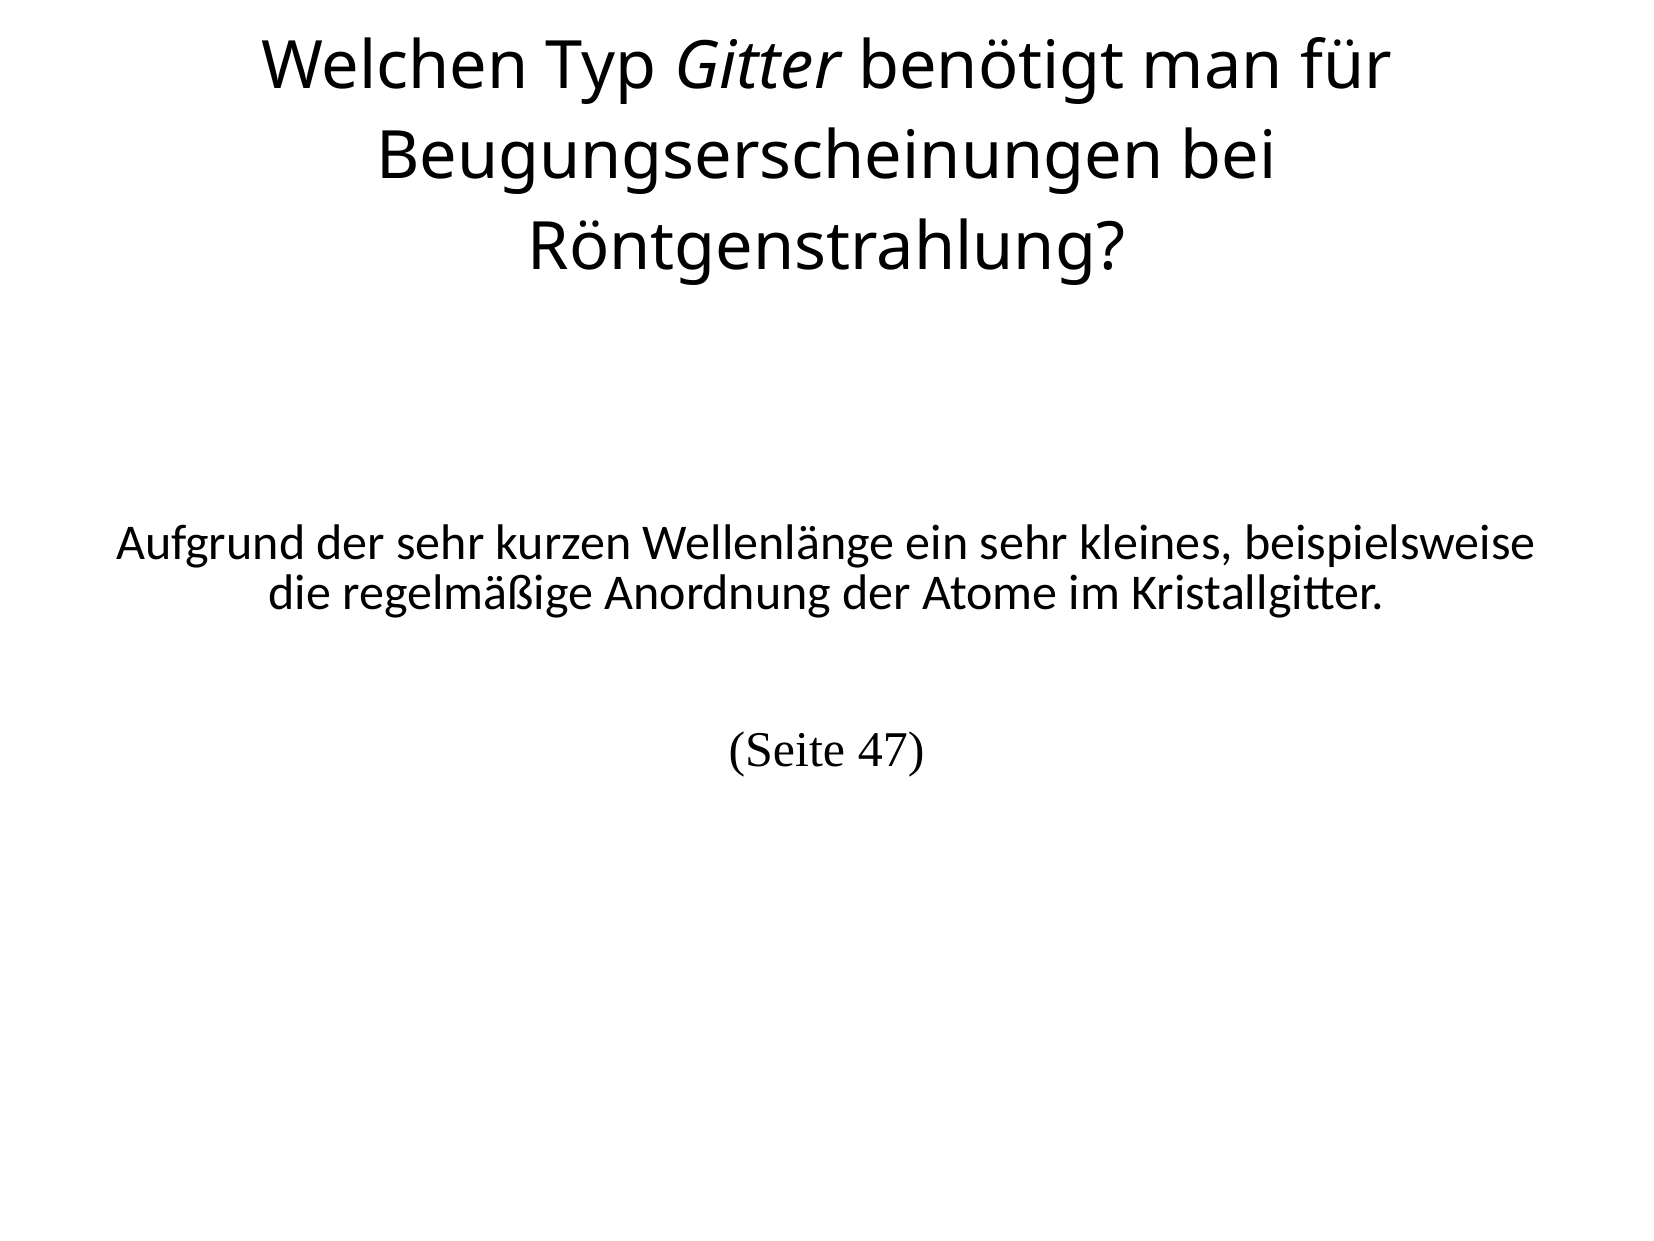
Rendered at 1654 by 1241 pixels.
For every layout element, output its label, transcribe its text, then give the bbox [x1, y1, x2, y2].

title Welchen Typ Gitter benötigt man für Beugungserscheinungen bei Röntgenstrahlung? [82, 49, 1571, 257]
subtitle Aufgrund der sehr kurzen Wellenlänge ein sehr kleines, beispielsweise die regelmäßige Anordnung der Atome im Kristallgitter. (Seite 47) [82, 290, 1571, 1010]
